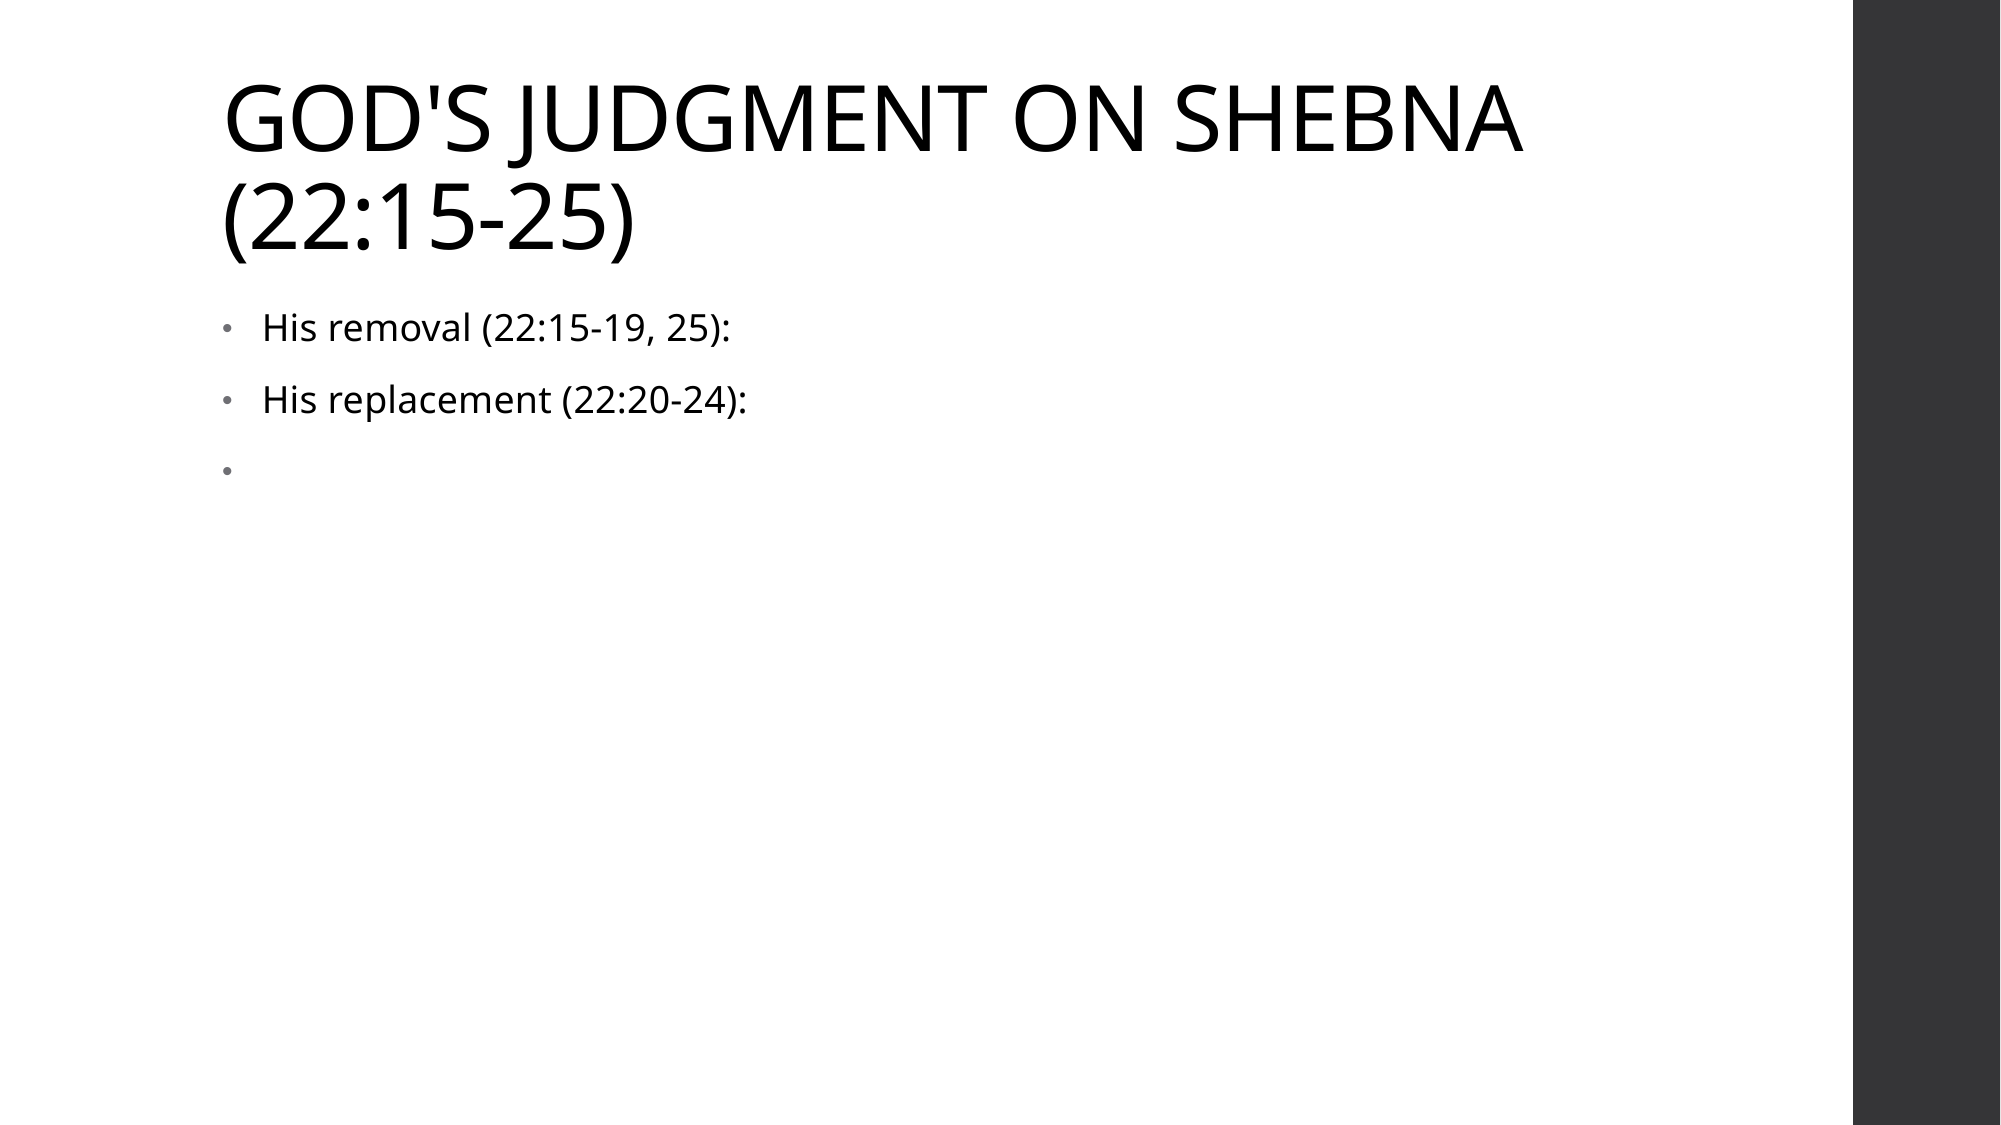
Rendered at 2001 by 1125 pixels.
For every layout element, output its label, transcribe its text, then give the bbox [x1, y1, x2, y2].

list His removal (22:15-19, 25): His replacement (22:20-24): [206, 299, 1617, 1014]
title GOD'S JUDGMENT ON SHEBNA (22:15-25) [206, 60, 1797, 278]
